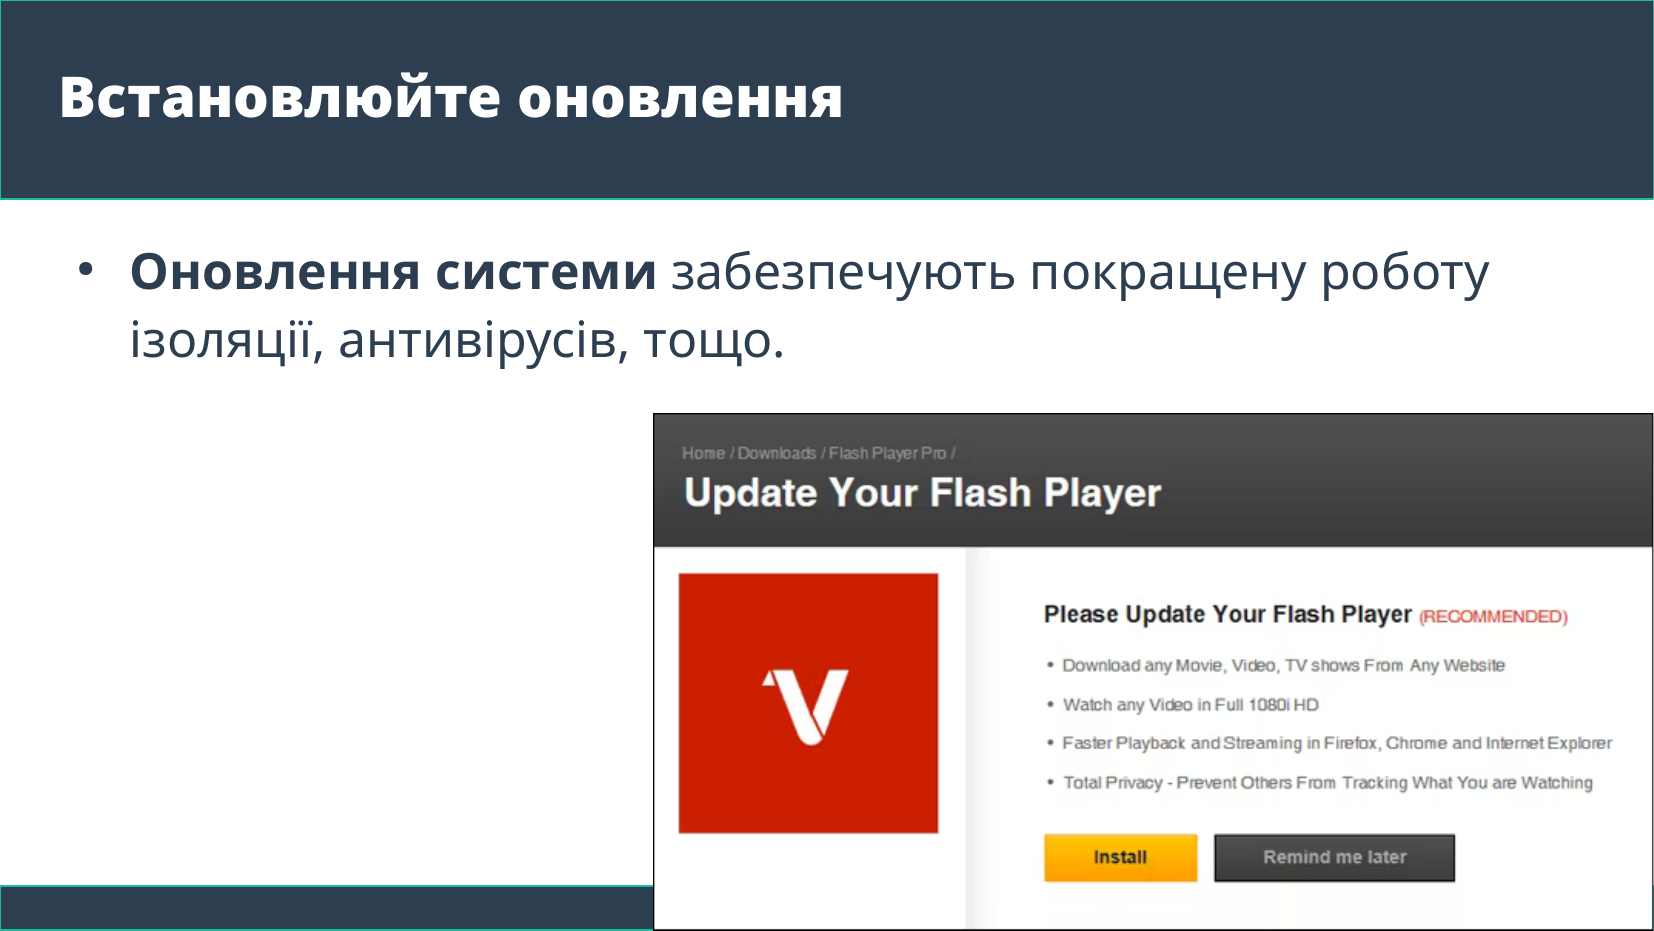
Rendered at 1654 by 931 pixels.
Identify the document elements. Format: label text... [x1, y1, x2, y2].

list Оновлення системи забезпечують покращену роботу ізоляції, антивірусів, тощо. [59, 236, 1565, 857]
title Встановлюйте оновлення [59, 37, 1595, 156]
picture [653, 413, 1654, 931]
